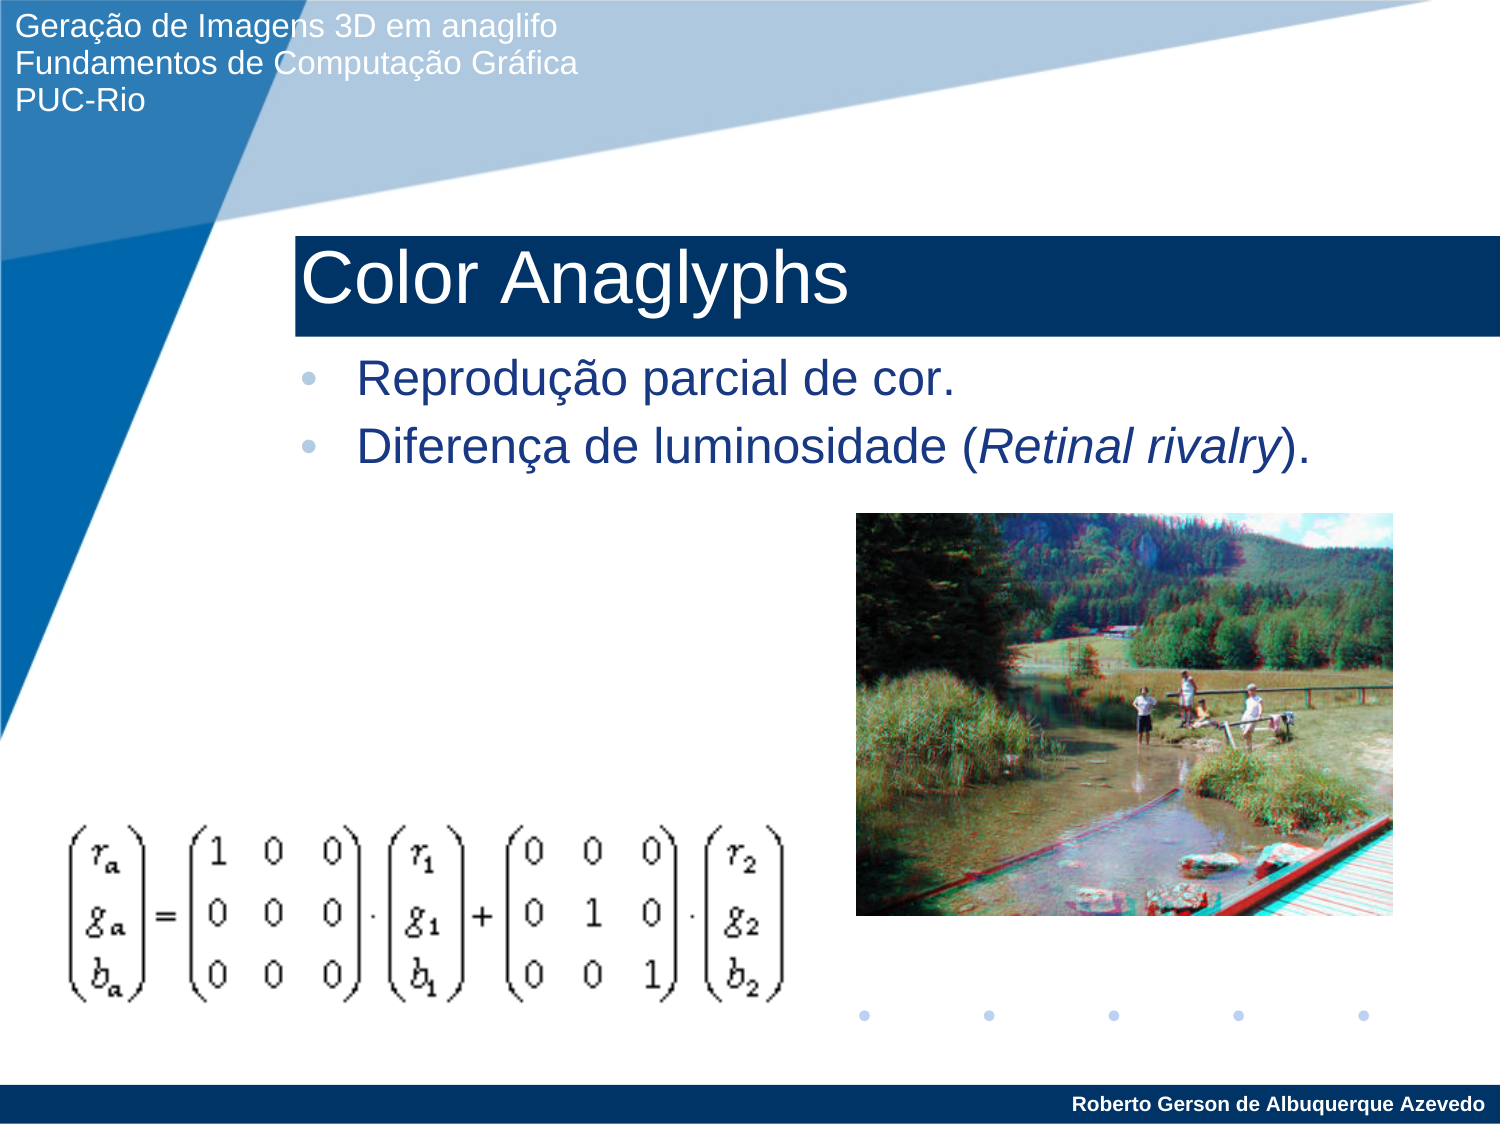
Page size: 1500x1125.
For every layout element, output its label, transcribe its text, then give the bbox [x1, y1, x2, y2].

picture [0, 0, 1500, 1034]
list Reprodução parcial de cor. Diferença de luminosidade (Retinal rivalry). [299, 350, 1475, 1093]
title Color Anaglyphs [300, 224, 1500, 331]
